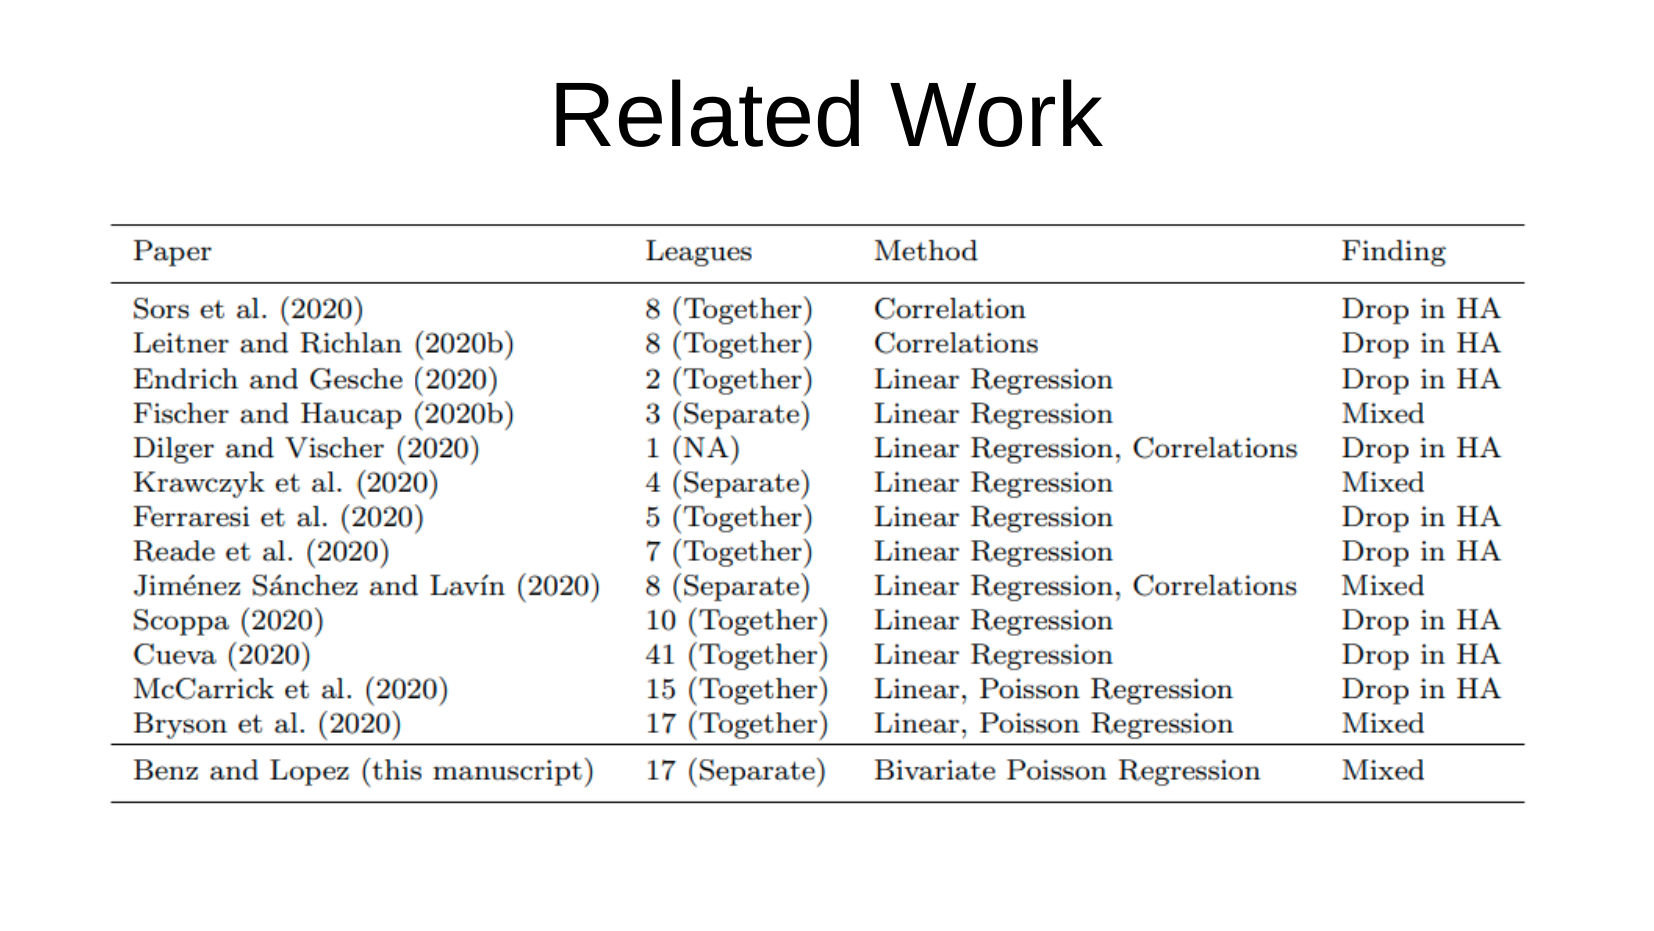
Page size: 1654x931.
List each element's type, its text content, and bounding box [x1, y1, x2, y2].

title Related Work [82, 37, 1571, 193]
picture [98, 212, 1548, 819]
